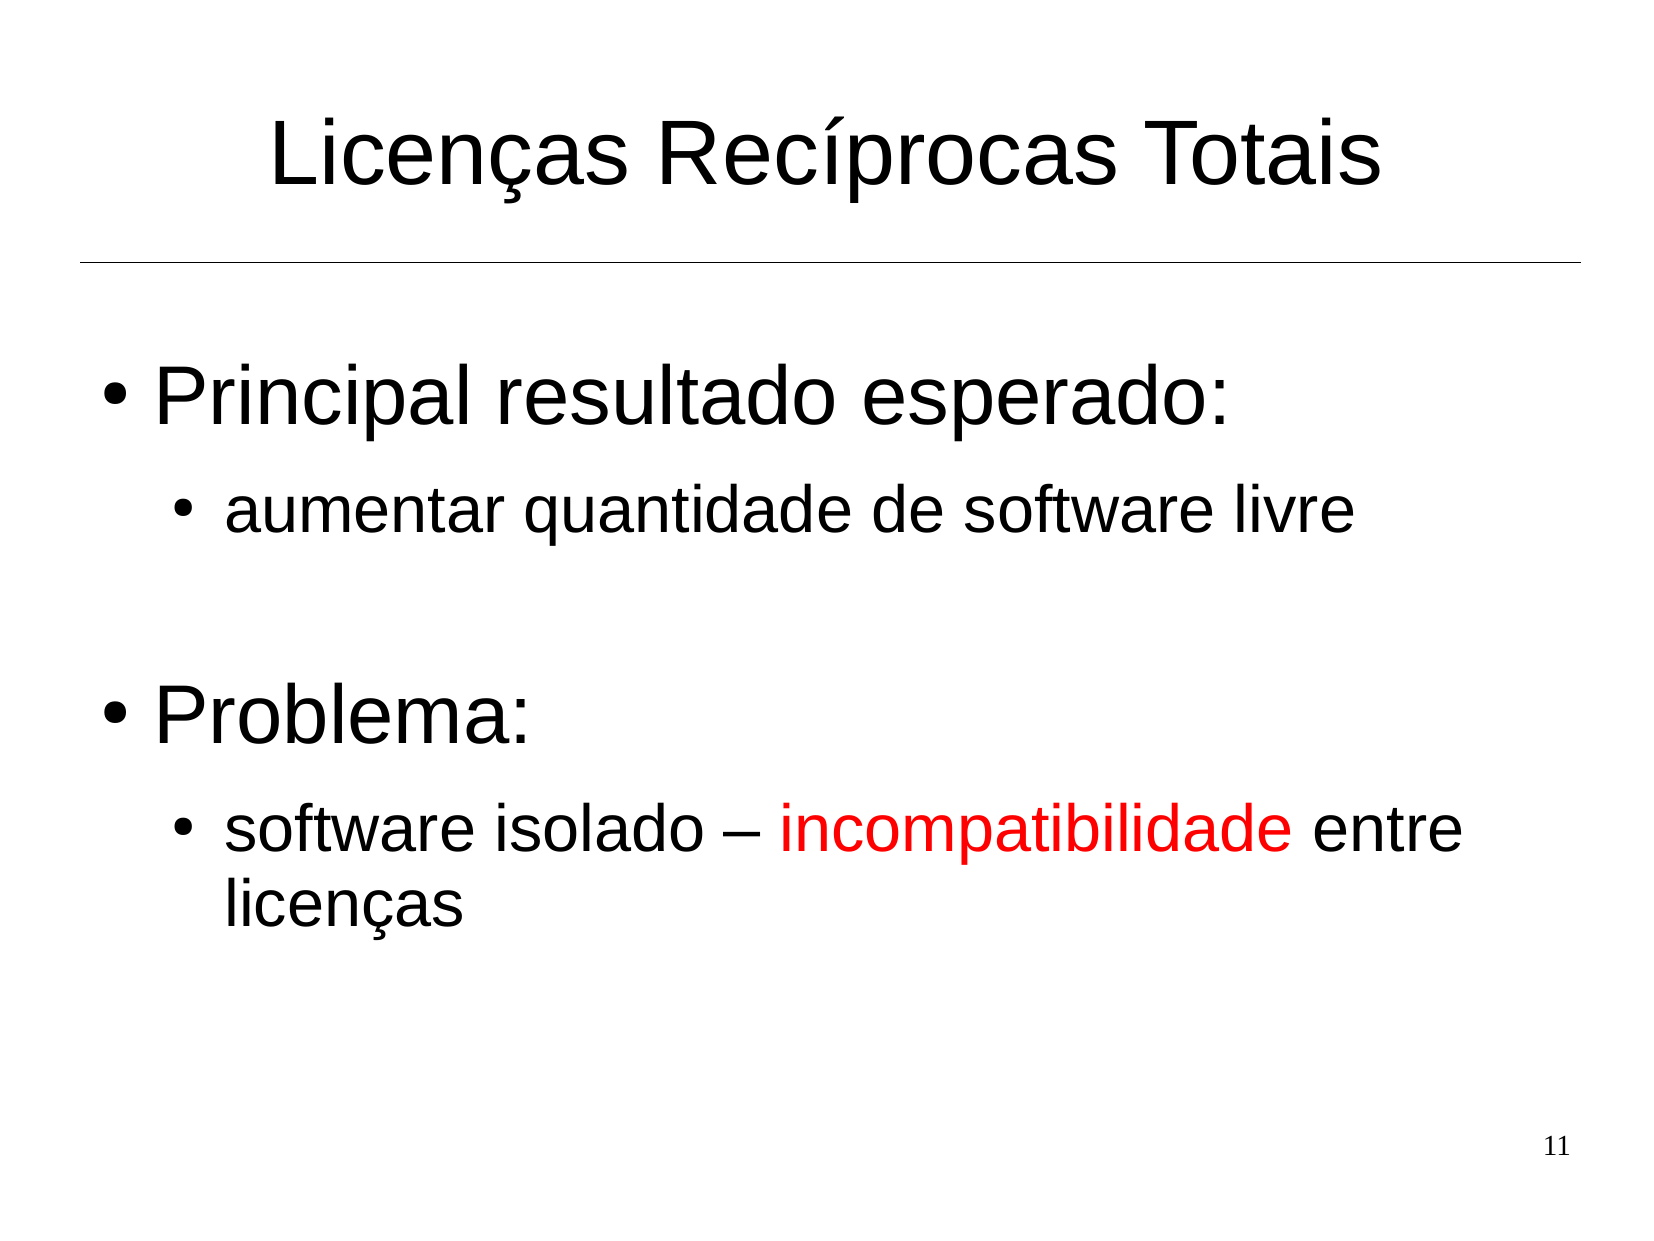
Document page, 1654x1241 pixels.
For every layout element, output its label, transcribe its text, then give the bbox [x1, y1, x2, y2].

list Principal resultado esperado: aumentar quantidade de software livre Problema: software isolado – incompatibilidade entre licenças [82, 349, 1571, 1095]
title Licenças Recíprocas Totais [82, 56, 1571, 250]
